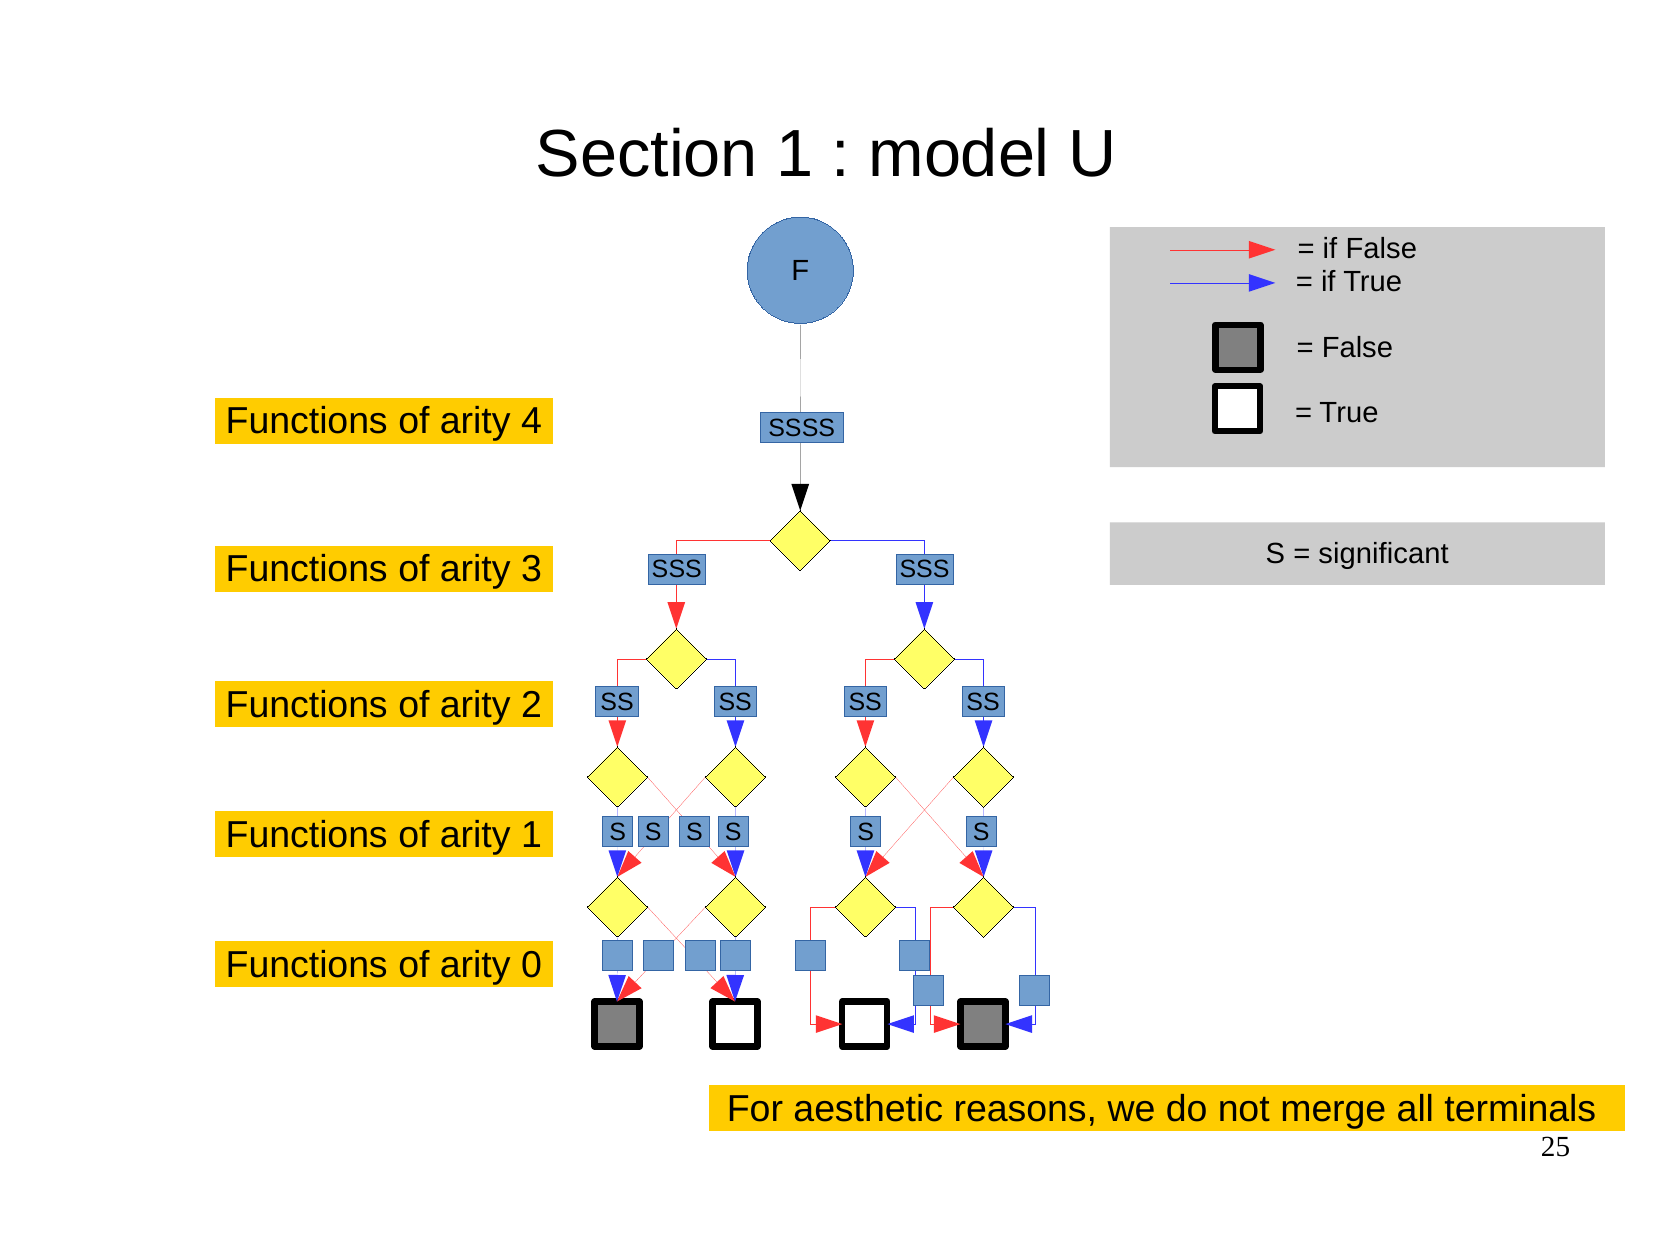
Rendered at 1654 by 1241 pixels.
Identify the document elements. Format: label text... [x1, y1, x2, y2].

text_box [953, 746, 1014, 808]
text_box S = significant [1109, 522, 1605, 585]
text_box [835, 746, 896, 807]
text_box = if False = if True = False = True [1109, 227, 1605, 468]
text_box [602, 940, 633, 971]
text_box SS [714, 686, 757, 717]
text_box [712, 1001, 758, 1047]
text_box [587, 746, 648, 807]
text_box S [638, 816, 669, 847]
text_box [1019, 975, 1050, 1006]
text_box SSSS [760, 412, 844, 443]
text_box [770, 510, 831, 571]
text_box SS [595, 686, 639, 717]
text_box For aesthetic reasons, we do not merge all terminals [709, 1085, 1625, 1131]
text_box S [850, 816, 881, 847]
text_box [1215, 386, 1261, 432]
text_box [842, 1001, 888, 1047]
text_box [705, 746, 766, 807]
text_box S [718, 816, 749, 847]
text_box [899, 940, 930, 971]
text_box SSS [896, 554, 954, 585]
text_box [960, 1001, 1006, 1047]
text_box S [602, 816, 633, 847]
text_box SSS [648, 554, 706, 585]
text_box Functions of arity 4 [215, 398, 553, 444]
text_box [835, 876, 896, 937]
text_box [913, 975, 944, 1006]
text_box [720, 940, 751, 971]
text_box [953, 876, 1014, 938]
text_box [594, 1001, 640, 1047]
text_box [643, 940, 674, 971]
text_box [1215, 324, 1261, 370]
text_box Functions of arity 3 [215, 546, 553, 592]
text_box [795, 940, 826, 971]
text_box SS [844, 686, 887, 717]
text_box S [966, 816, 997, 847]
text_box [587, 876, 648, 937]
text_box [646, 628, 707, 689]
text_box Functions of arity 2 [215, 681, 553, 727]
title Section 1 : model U [82, 49, 1571, 257]
text_box Functions of arity 0 [215, 941, 553, 987]
text_box Functions of arity 1 [215, 811, 553, 857]
text_box [705, 876, 766, 937]
text_box S [679, 816, 710, 847]
text_box F [747, 257, 854, 324]
text_box [894, 628, 955, 689]
text_box SS [962, 686, 1005, 717]
text_box [685, 940, 716, 971]
